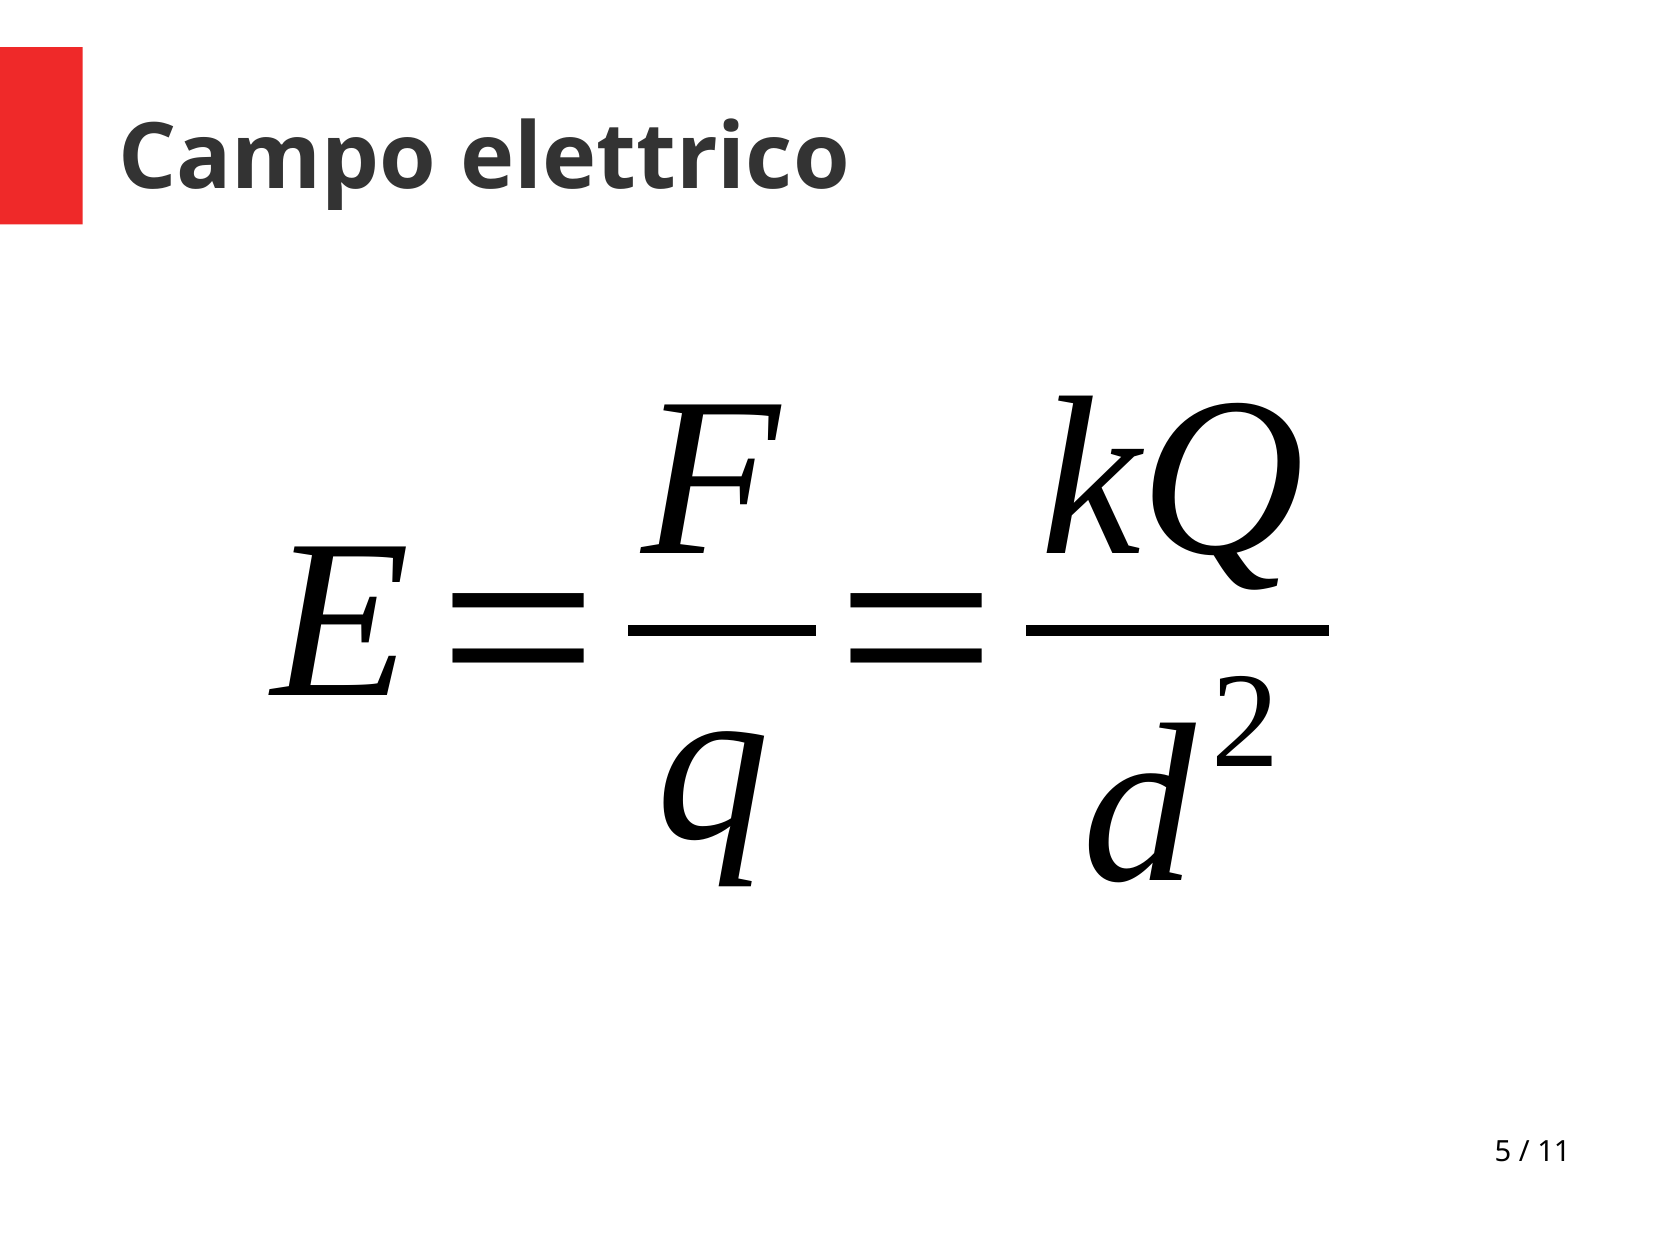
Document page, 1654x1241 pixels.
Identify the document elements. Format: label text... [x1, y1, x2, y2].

title Campo elettrico [118, 49, 1571, 257]
chart [200, 354, 1395, 925]
